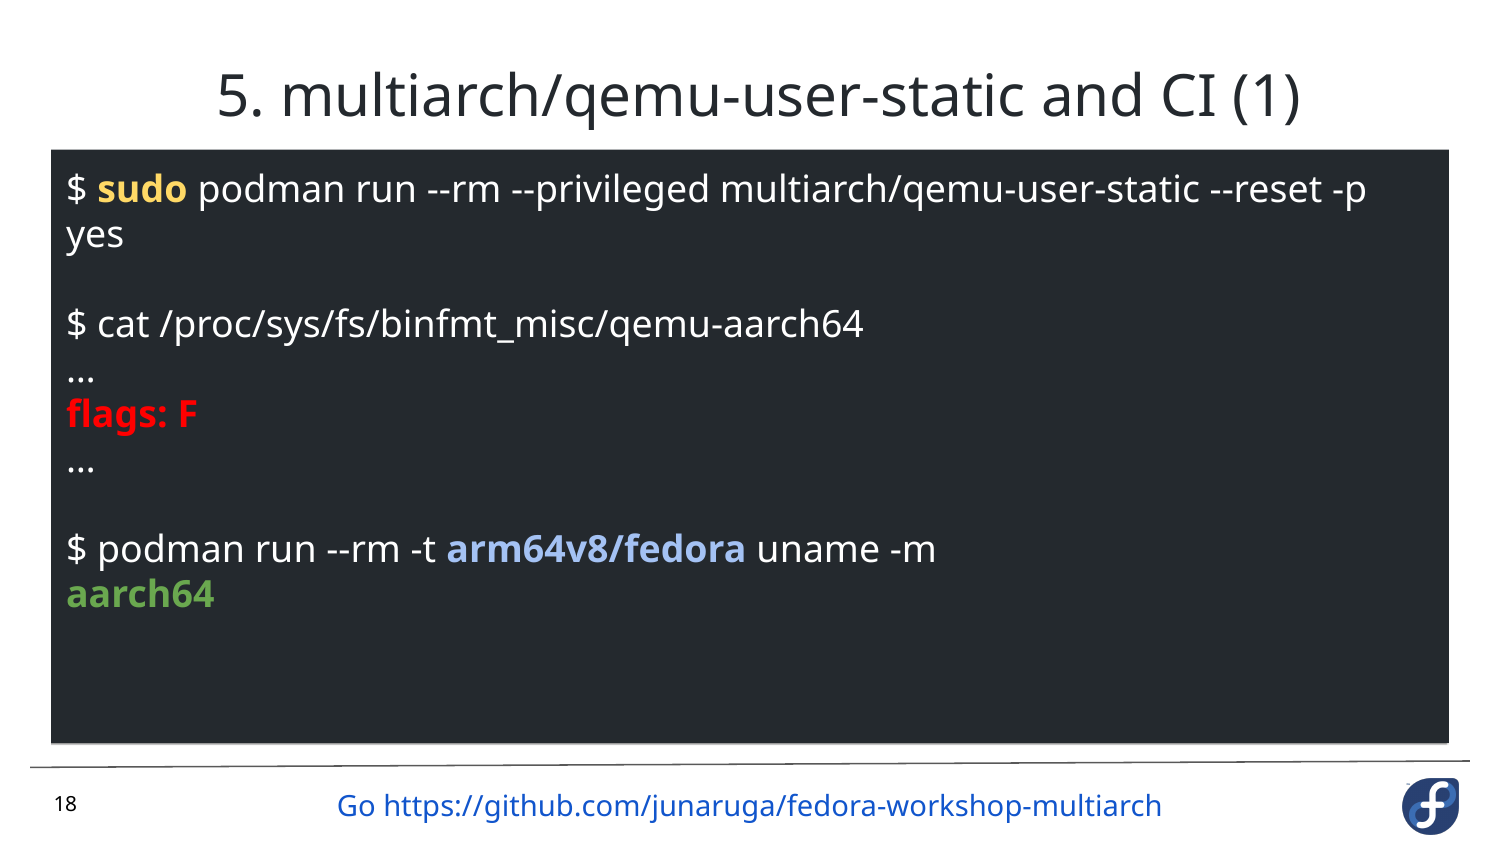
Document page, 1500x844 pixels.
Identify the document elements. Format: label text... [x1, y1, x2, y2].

picture [1402, 778, 1459, 835]
list $ sudo podman run --rm --privileged multiarch/qemu-user-static --reset -p yes $ cat /proc/sys/fs/binfmt_misc/qemu-aarch64 … flags: F … $ podman run --rm -t arm64v8/fedora uname -m aarch64 [51, 149, 1449, 743]
slide_number <number> [38, 772, 104, 837]
slide_number Go https://github.com/junaruga/fedora-workshop-multiarch [191, 772, 1309, 837]
title 5. multiarch/qemu-user-static and CI (1) [30, 43, 1488, 138]
